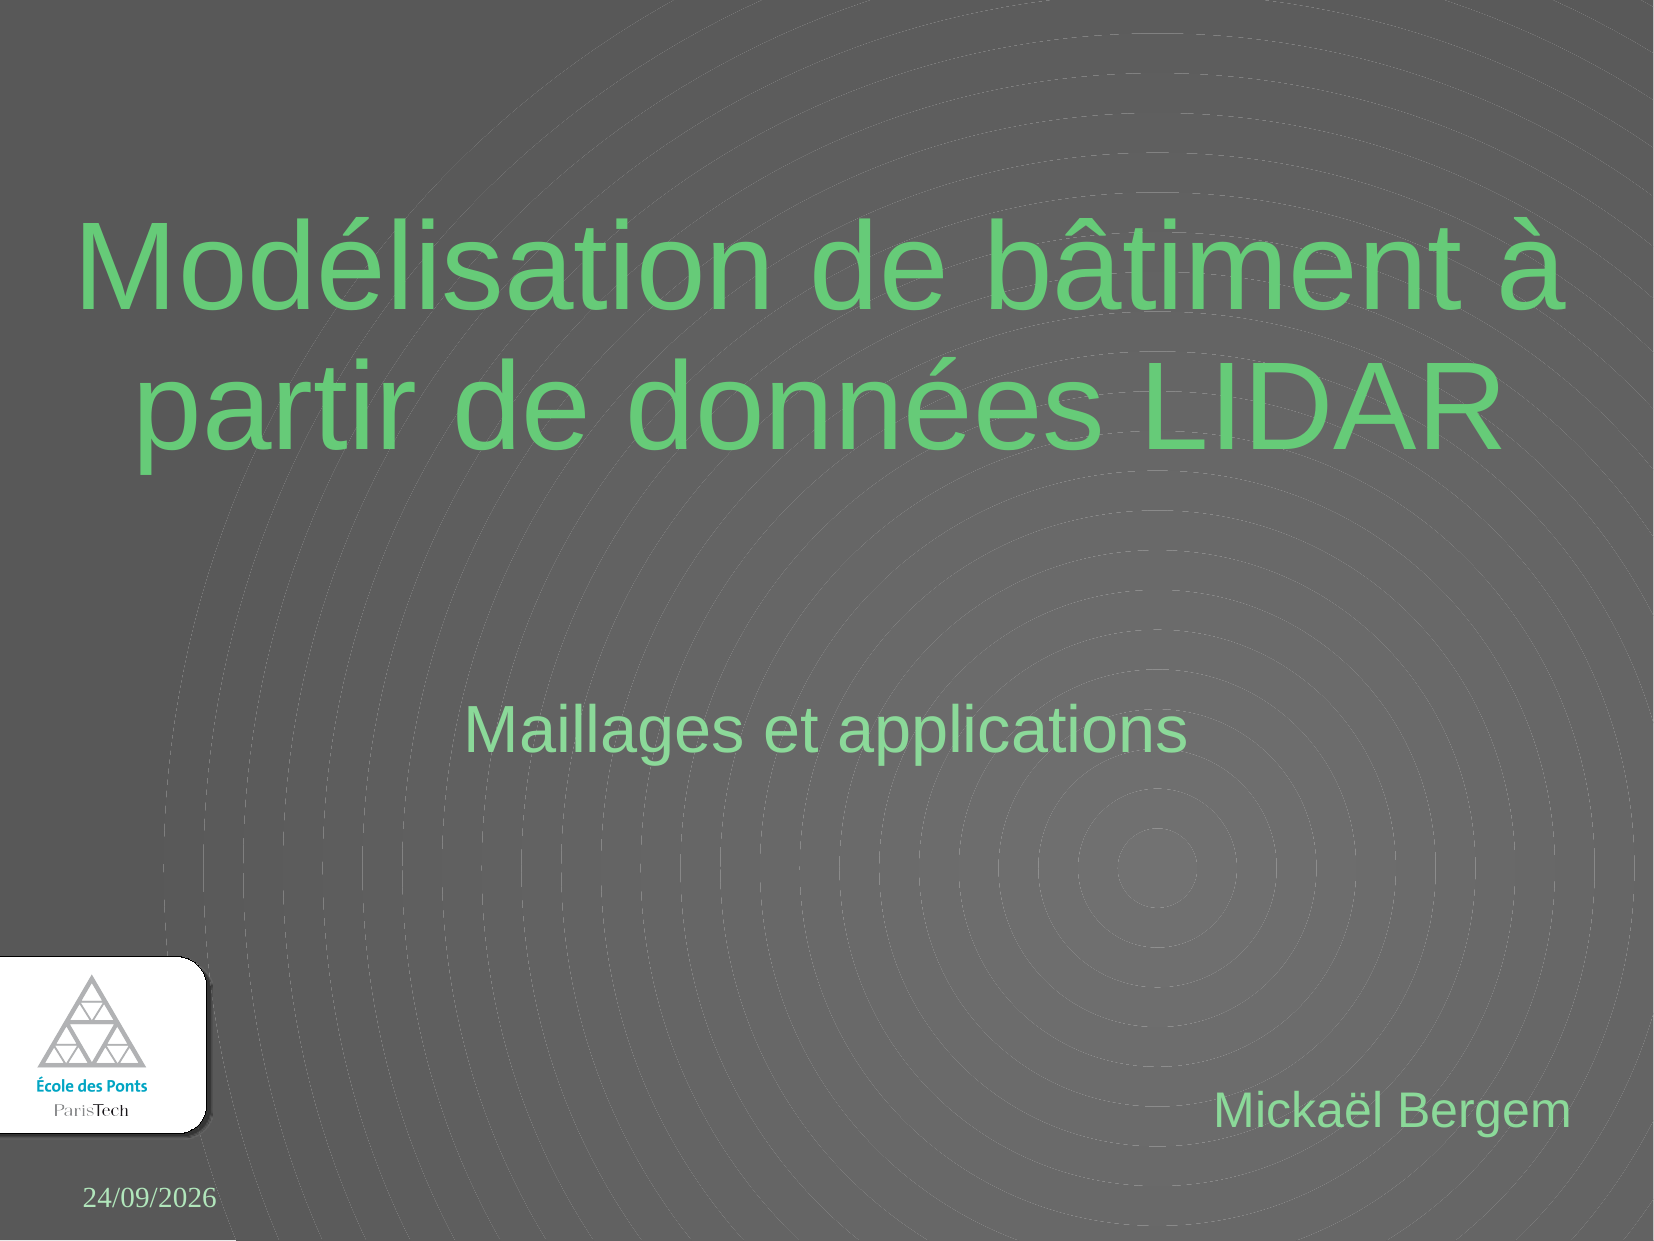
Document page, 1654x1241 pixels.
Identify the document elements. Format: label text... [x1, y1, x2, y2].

text_box Modélisation de bâtiment à partir de données LIDAR [23, 188, 1619, 544]
text_box Maillages et applications [389, 685, 1264, 775]
text_box Mickaël Bergem [1157, 1074, 1587, 1166]
picture [37, 974, 147, 1116]
text_box [0, 956, 207, 1134]
